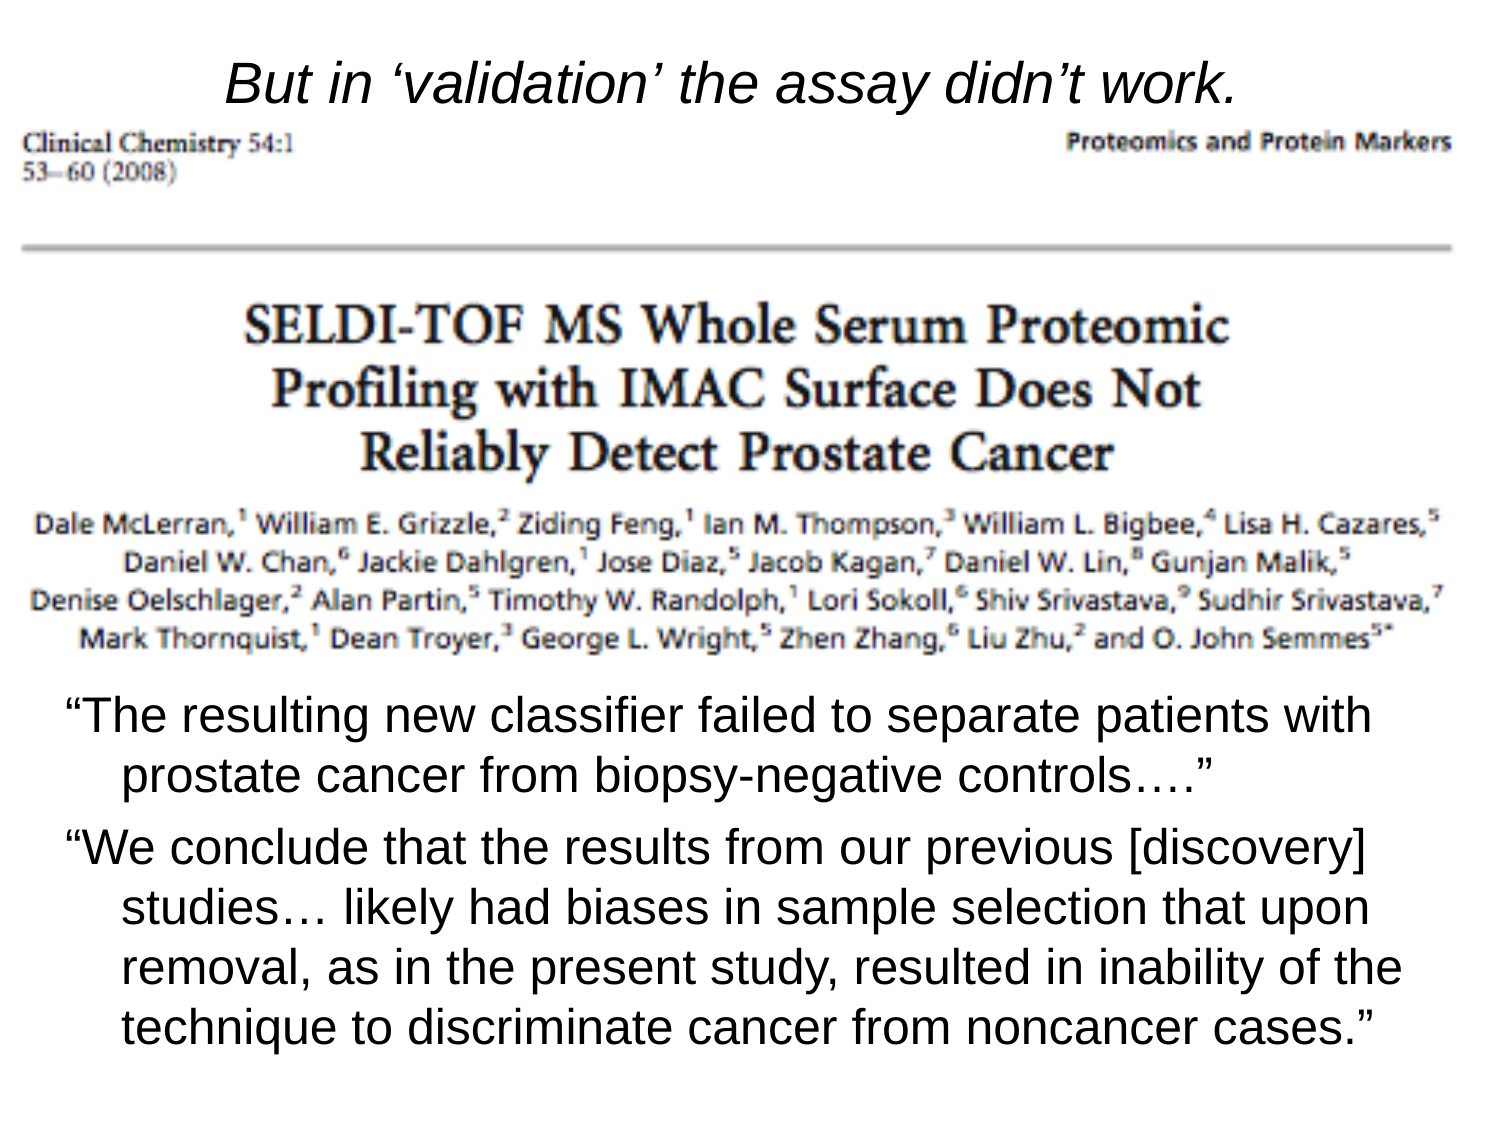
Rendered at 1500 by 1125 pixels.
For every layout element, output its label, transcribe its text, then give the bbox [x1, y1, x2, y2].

text_box But in ‘validation’ the assay didn’t work. [209, 37, 1257, 123]
list “The resulting new classifier failed to separate patients with prostate cancer from biopsy-negative controls….” “We conclude that the results from our previous [discovery] studies… likely had biases in sample selection that upon removal, as in the present study, resulted in inability of the technique to discriminate cancer from noncancer cases.” [49, 676, 1500, 1125]
picture [0, 99, 1500, 676]
